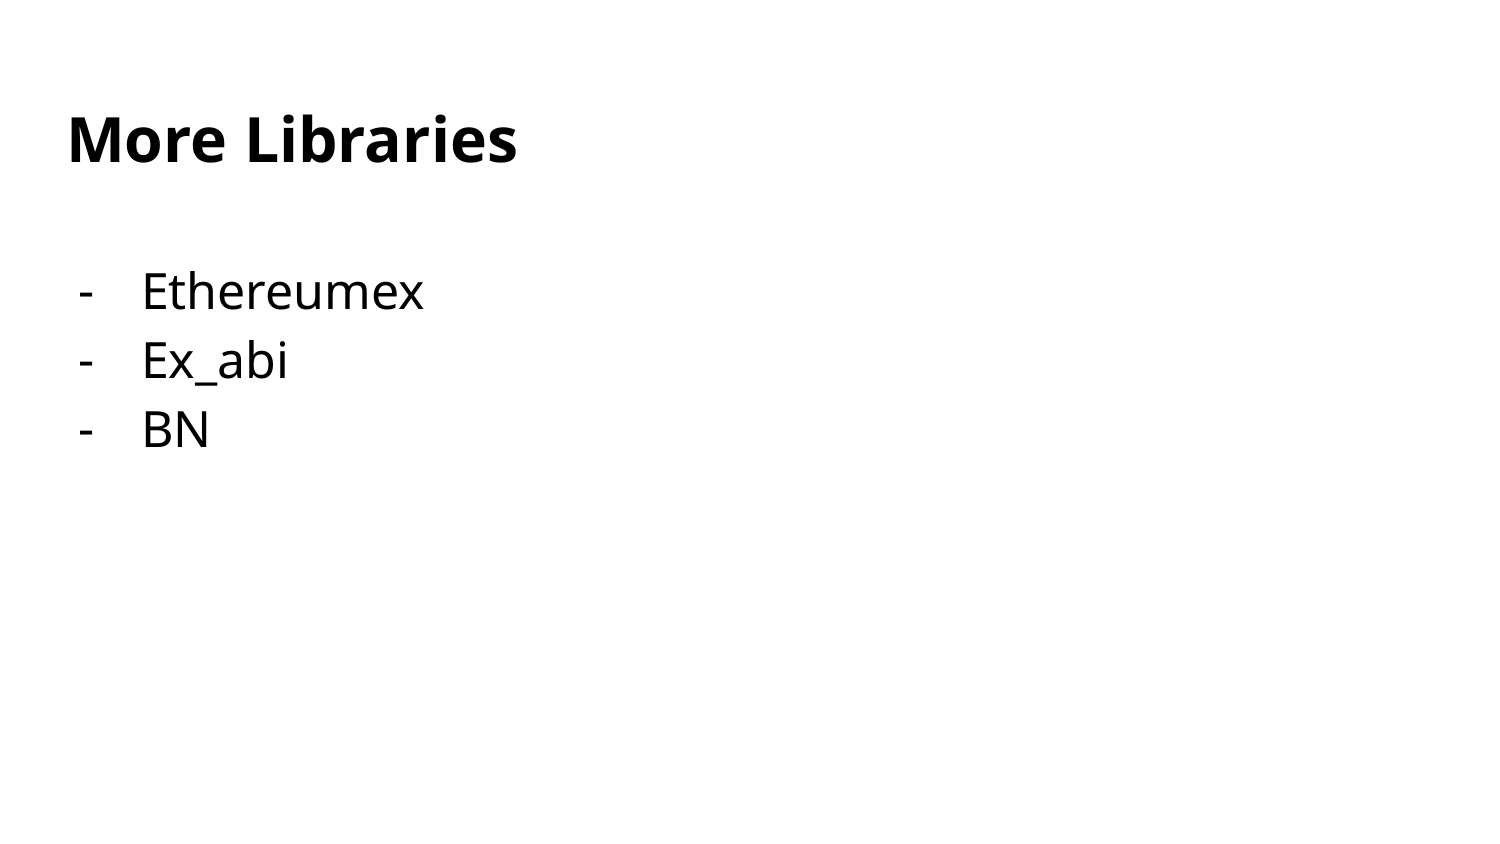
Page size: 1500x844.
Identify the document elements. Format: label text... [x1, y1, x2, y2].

list Ethereumex Ex_abi BN [51, 235, 1449, 750]
title More Libraries [51, 85, 1449, 188]
